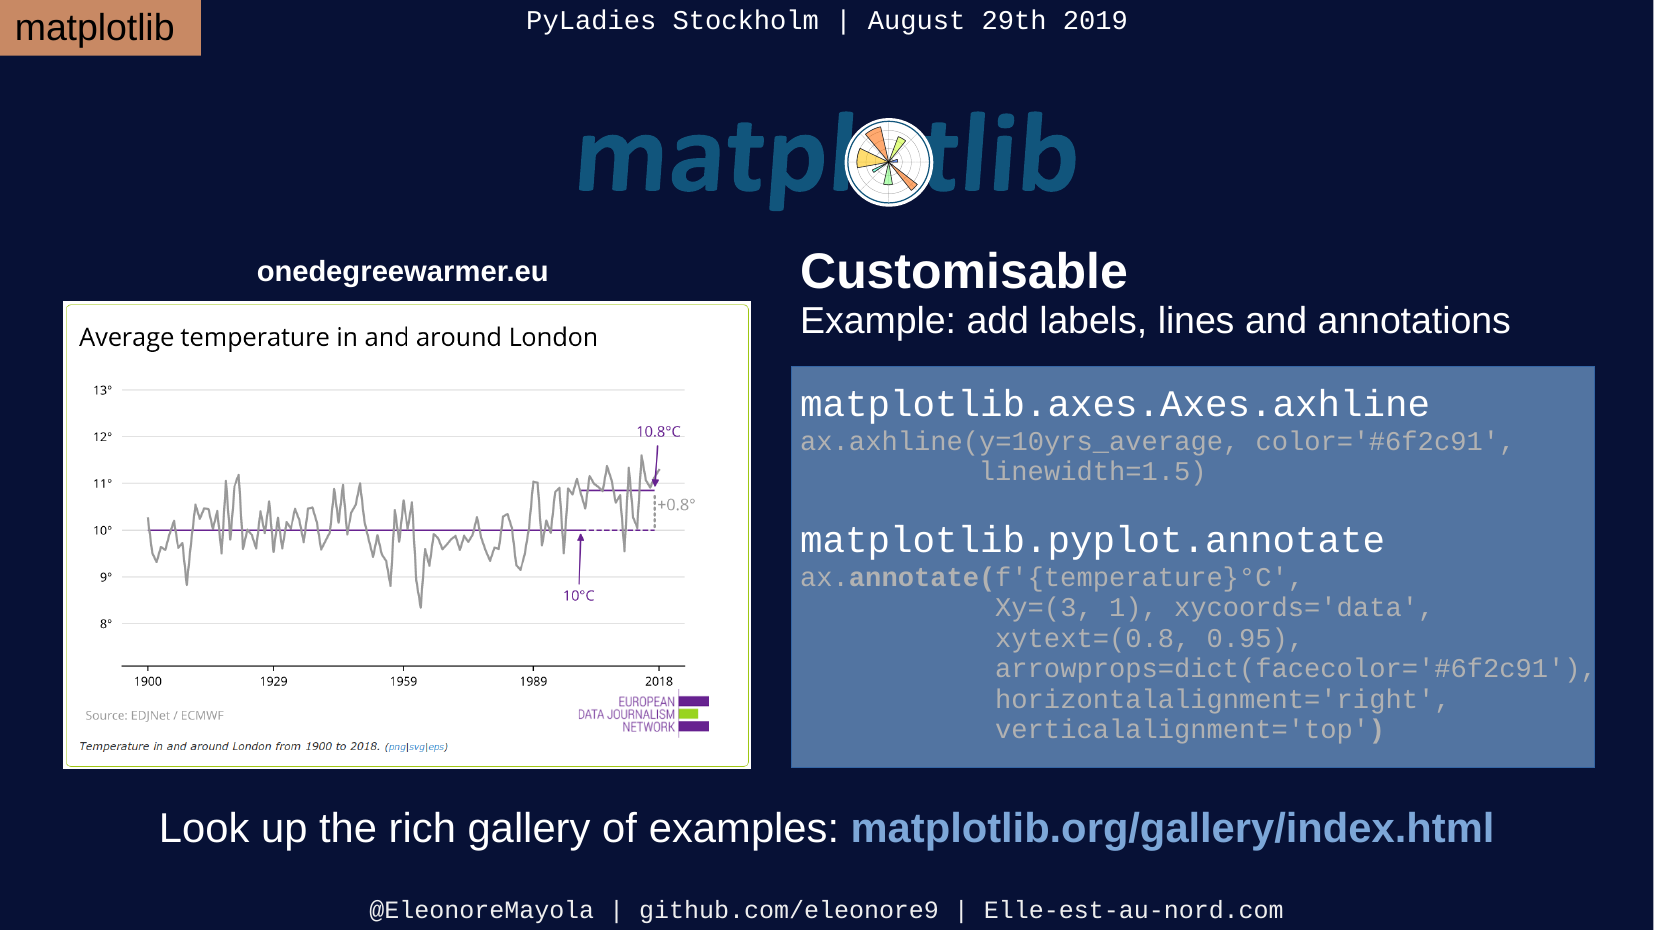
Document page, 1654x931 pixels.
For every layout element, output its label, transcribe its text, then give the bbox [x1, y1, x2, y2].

text_box matplotlib [0, 0, 201, 56]
text_box [1542, 366, 1595, 377]
text_box @EleonoreMayola | github.com/eleonore9 | Elle-est-au-nord.com [295, 876, 1359, 931]
text_box matplotlib.axes.Axes.axhline ax.axhline(y=10yrs_average, color='#6f2c91', linewidth=1.5) [785, 377, 1654, 513]
picture [556, 92, 1105, 225]
text_box onedegreewarmer.eu [242, 248, 565, 296]
text_box matplotlib.pyplot.annotate ax.annotate(f'{temperature}°C', Xy=(3, 1), xycoords='data', xytext=(0.8, 0.95), arrowprops=dict(facecolor='#6f2c91'), horizontalalignment='right', verticalalignment='top') [785, 513, 1654, 786]
text_box [165, 708, 603, 779]
picture [63, 301, 751, 769]
text_box PyLadies Stockholm | August 29th 2019 [265, 0, 1388, 60]
text_box Customisable Example: add labels, lines and annotations [785, 236, 1542, 377]
text_box Look up the rich gallery of examples: matplotlib.org/gallery/index.html [59, 797, 1595, 876]
